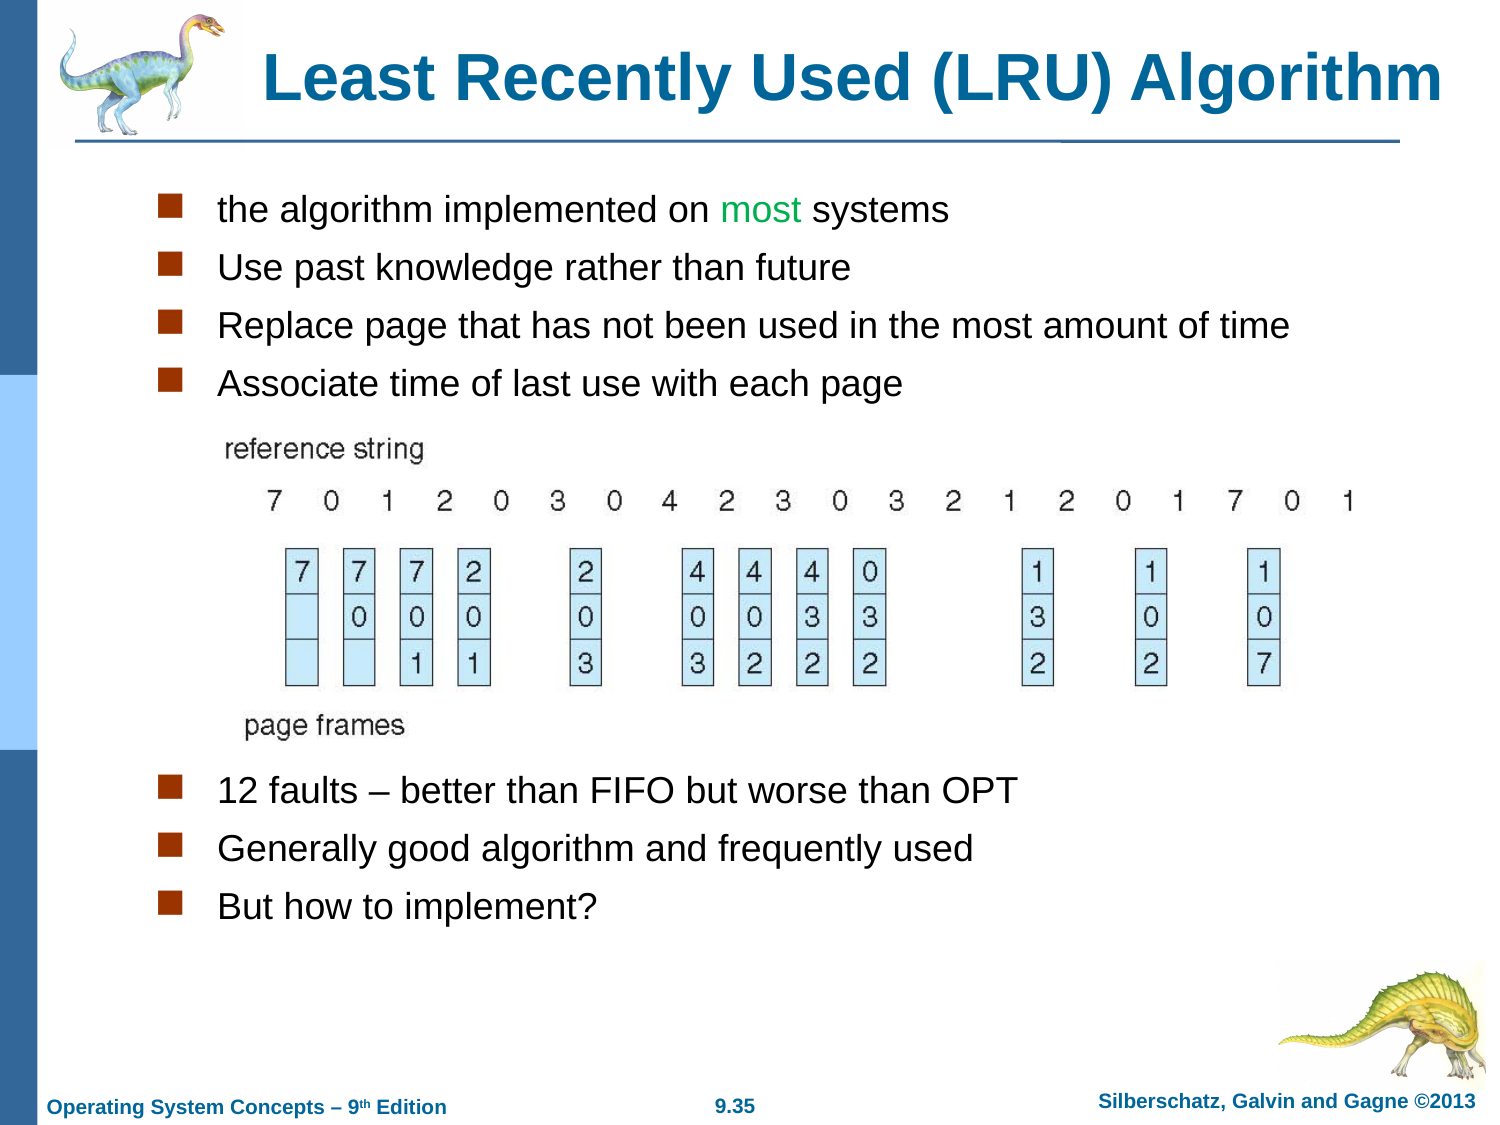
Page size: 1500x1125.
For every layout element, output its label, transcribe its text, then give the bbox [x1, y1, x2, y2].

picture [224, 432, 1357, 742]
picture [1275, 959, 1486, 1090]
list the algorithm implemented on most systems Use past knowledge rather than future Replace page that has not been used in the most amount of time Associate time of last use with each page 12 faults – better than FIFO but worse than OPT Generally good algorithm and frequently used But how to implement? [145, 119, 1369, 913]
picture [46, 0, 243, 149]
title Least Recently Used (LRU) Algorithm [224, 26, 1484, 122]
